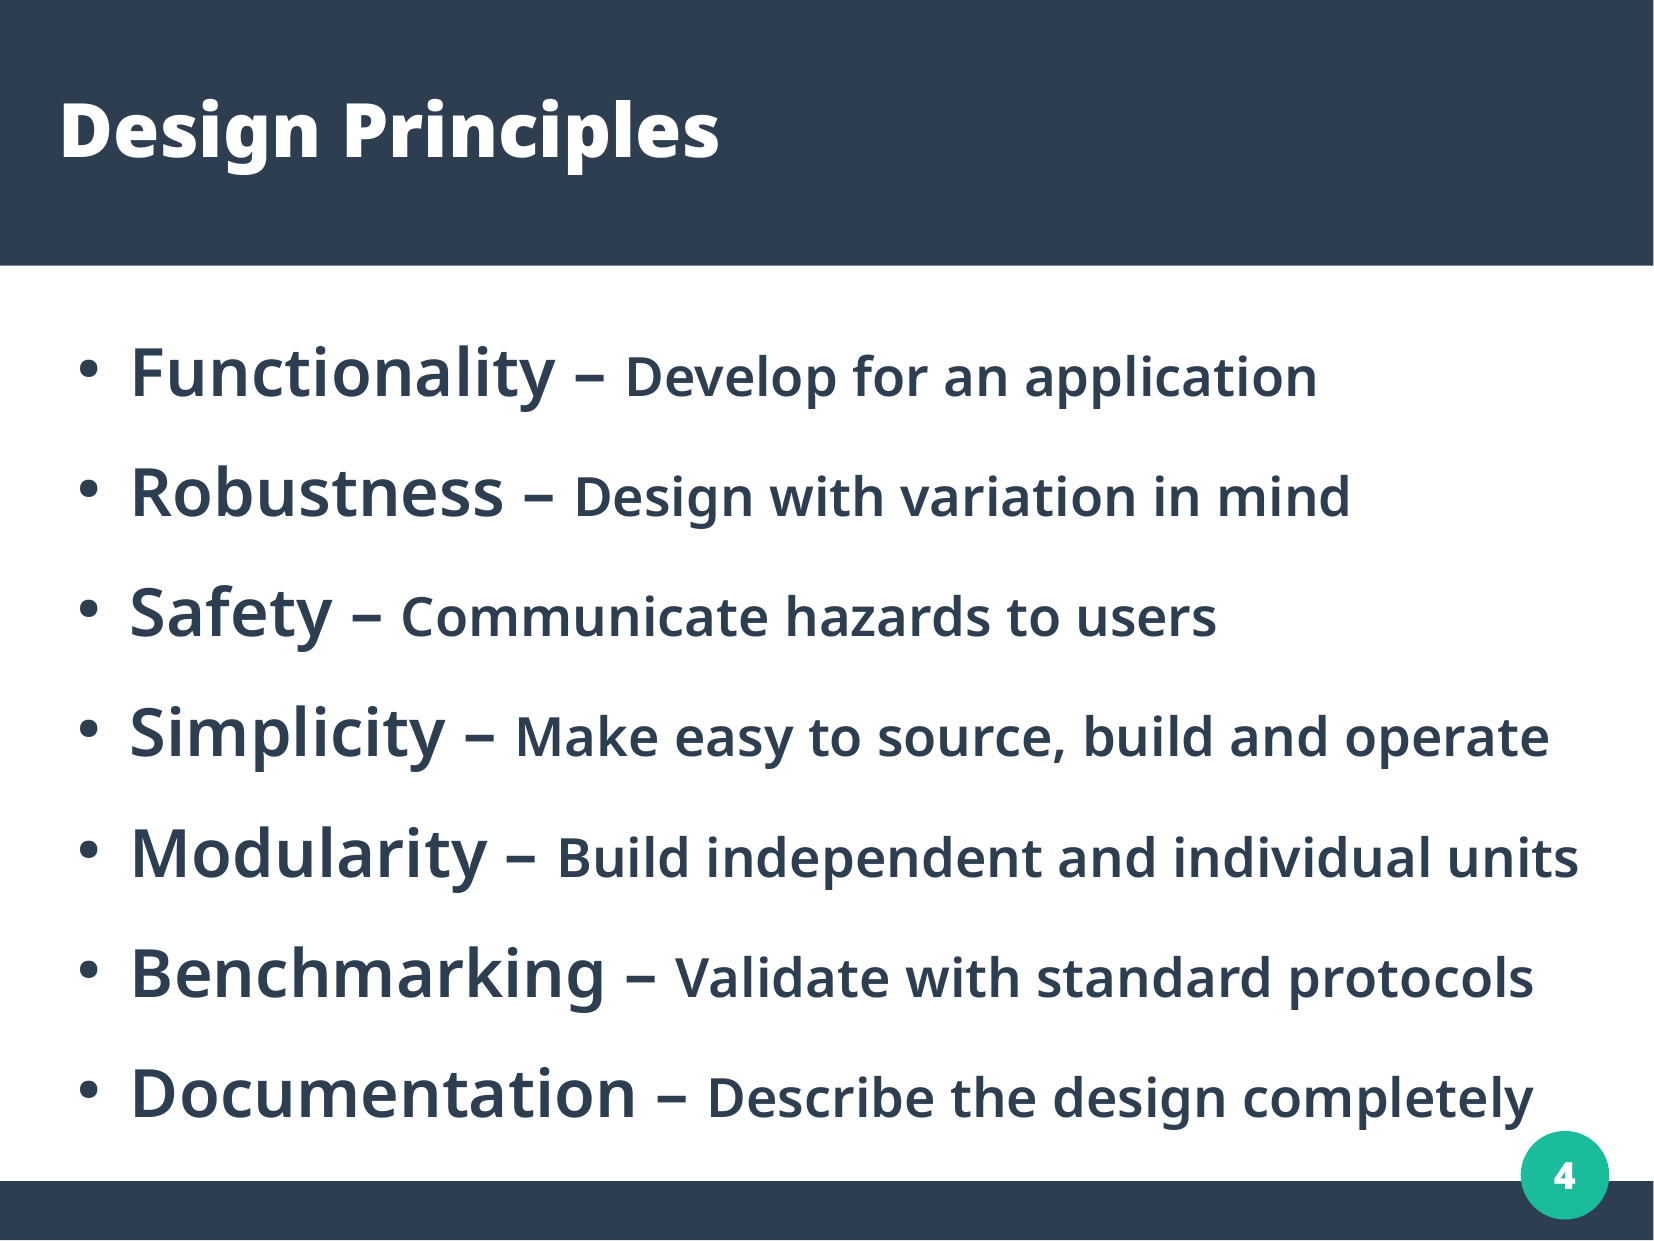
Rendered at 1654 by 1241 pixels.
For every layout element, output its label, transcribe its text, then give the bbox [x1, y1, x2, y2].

title Design Principles [59, 49, 1595, 207]
list Functionality – Develop for an application Robustness – Design with variation in mind Safety – Communicate hazards to users Simplicity – Make easy to source, build and operate Modularity – Build independent and individual units Benchmarking – Validate with standard protocols Documentation – Describe the design completely [59, 324, 1595, 1152]
